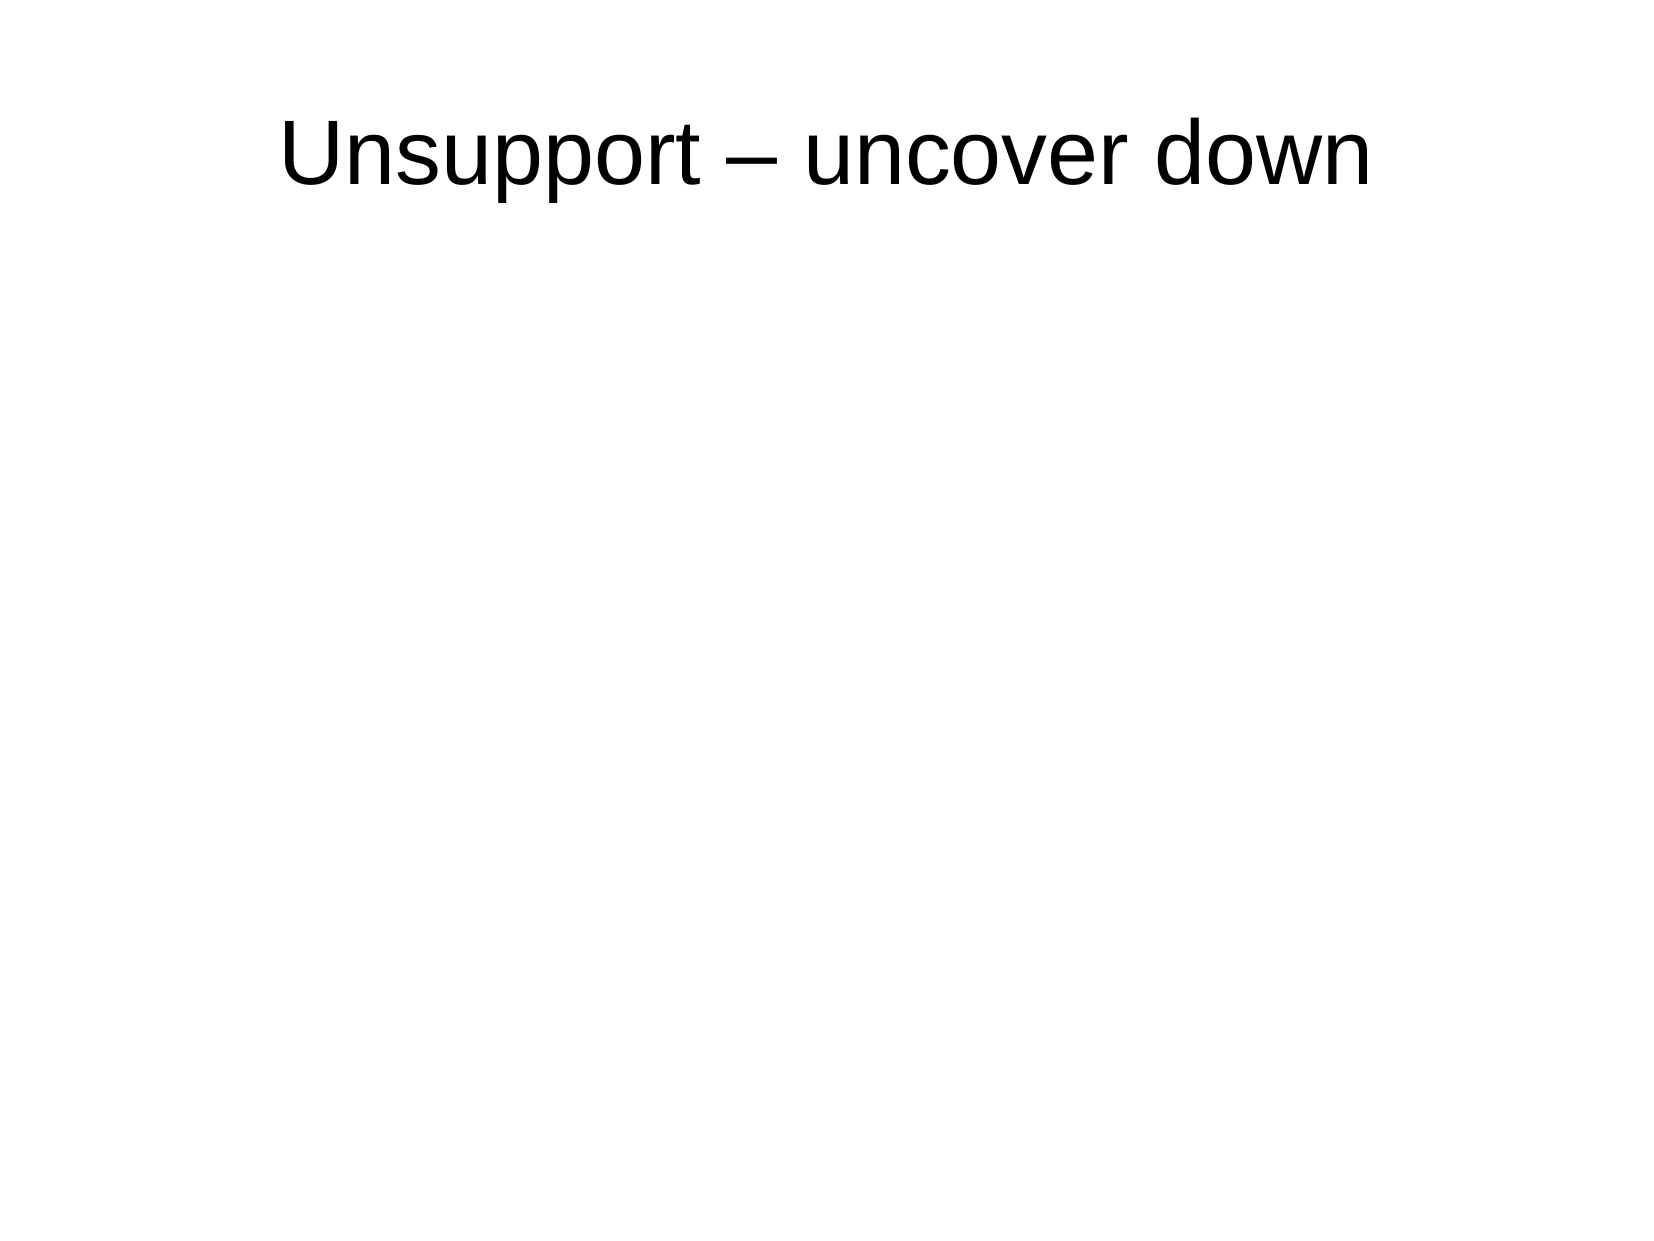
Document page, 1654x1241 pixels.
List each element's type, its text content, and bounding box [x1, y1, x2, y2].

title Unsupport – uncover down [82, 56, 1571, 250]
